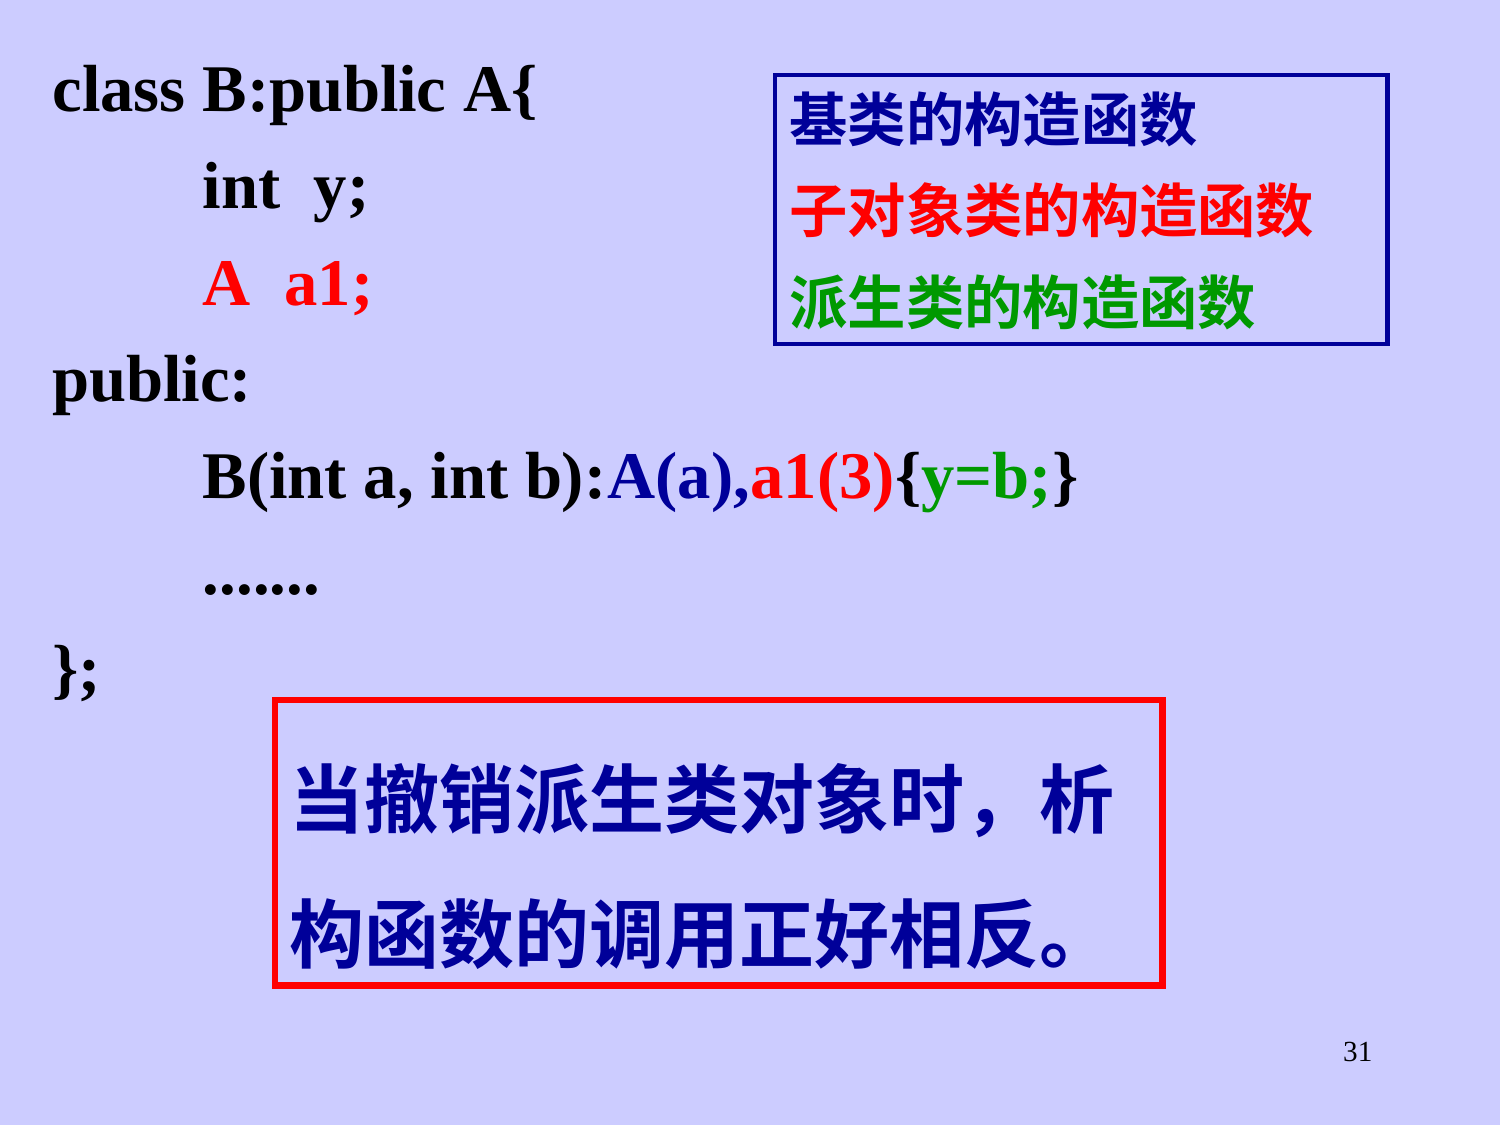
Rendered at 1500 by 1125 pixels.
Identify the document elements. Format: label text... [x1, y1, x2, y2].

text_box <编号> [1074, 1025, 1388, 1101]
text_box 基类的构造函数 子对象类的构造函数 派生类的构造函数 [774, 75, 1388, 345]
text_box class B:public A{ int y; A a1; public: B(int a, int b):A(a),a1(3){y=b;} ....... }; [37, 37, 1188, 713]
text_box 当撤销派生类对象时，析构函数的调用正好相反。 [275, 699, 1163, 986]
